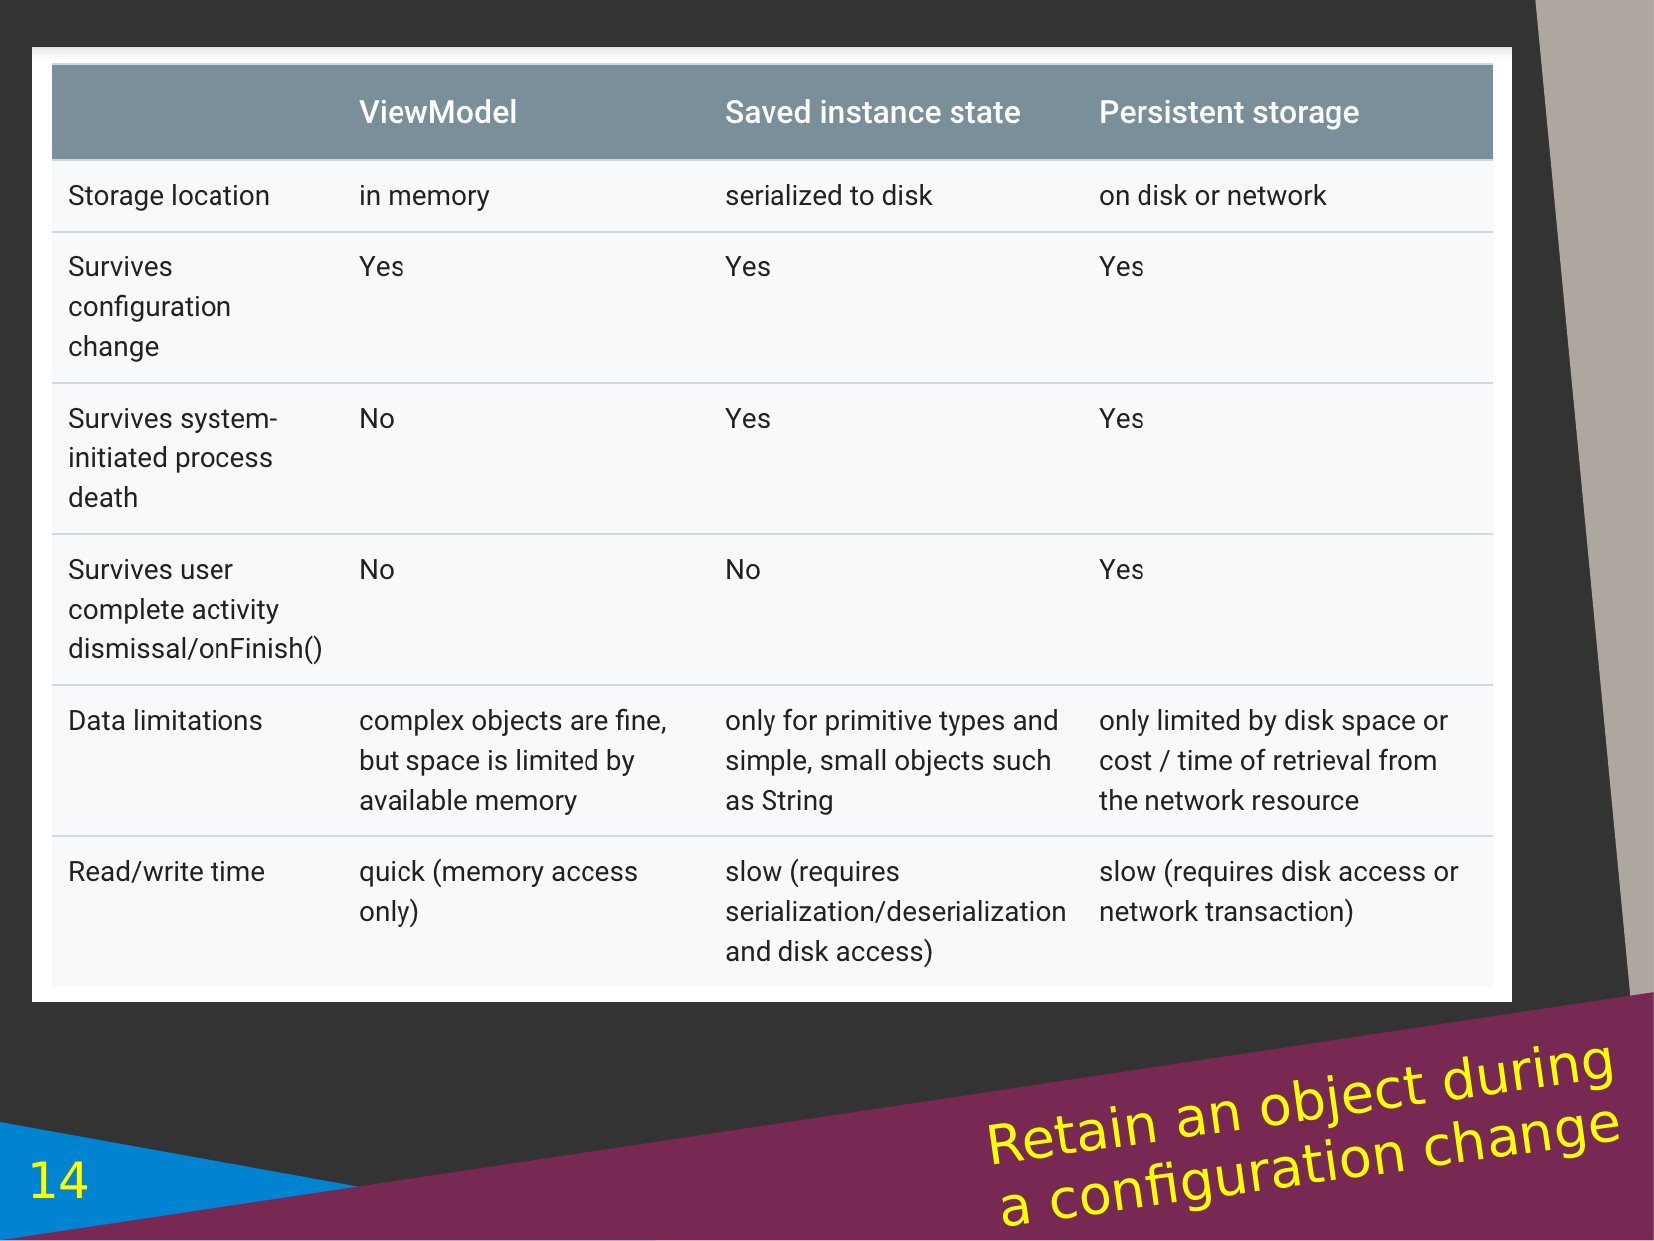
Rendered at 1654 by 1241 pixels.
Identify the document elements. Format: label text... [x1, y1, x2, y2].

picture [32, 47, 1512, 1002]
title Retain an object during a configuration change [956, 995, 1654, 1241]
